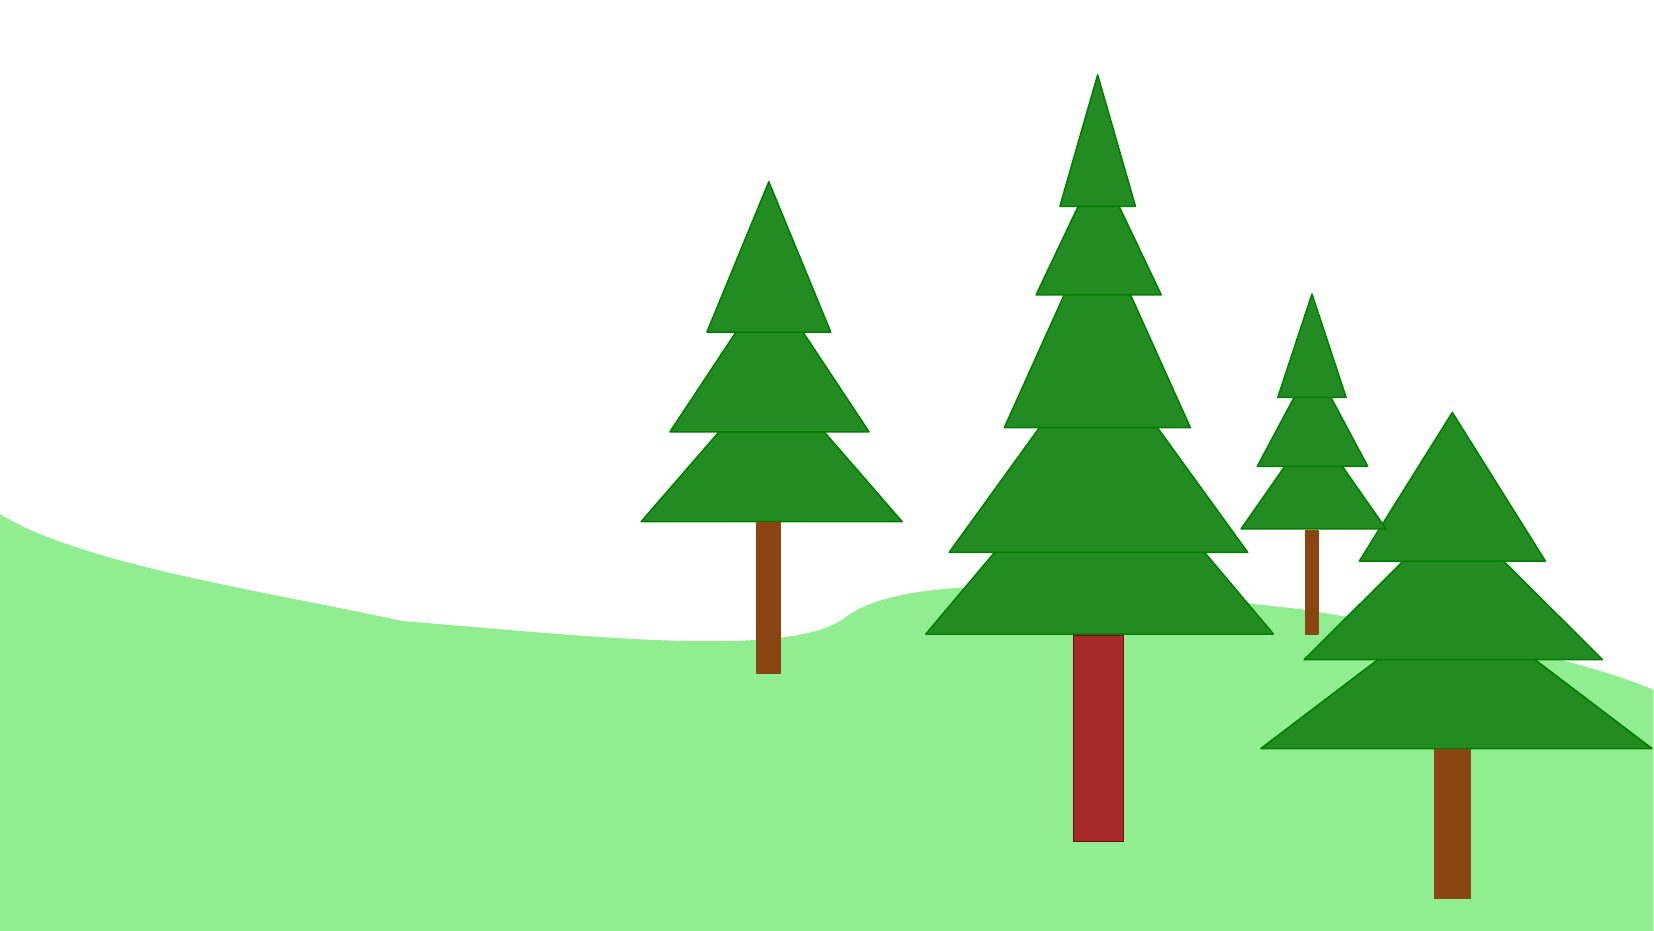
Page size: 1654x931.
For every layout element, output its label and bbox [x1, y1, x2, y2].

text_box [641, 181, 903, 522]
text_box [0, 74, 1654, 931]
